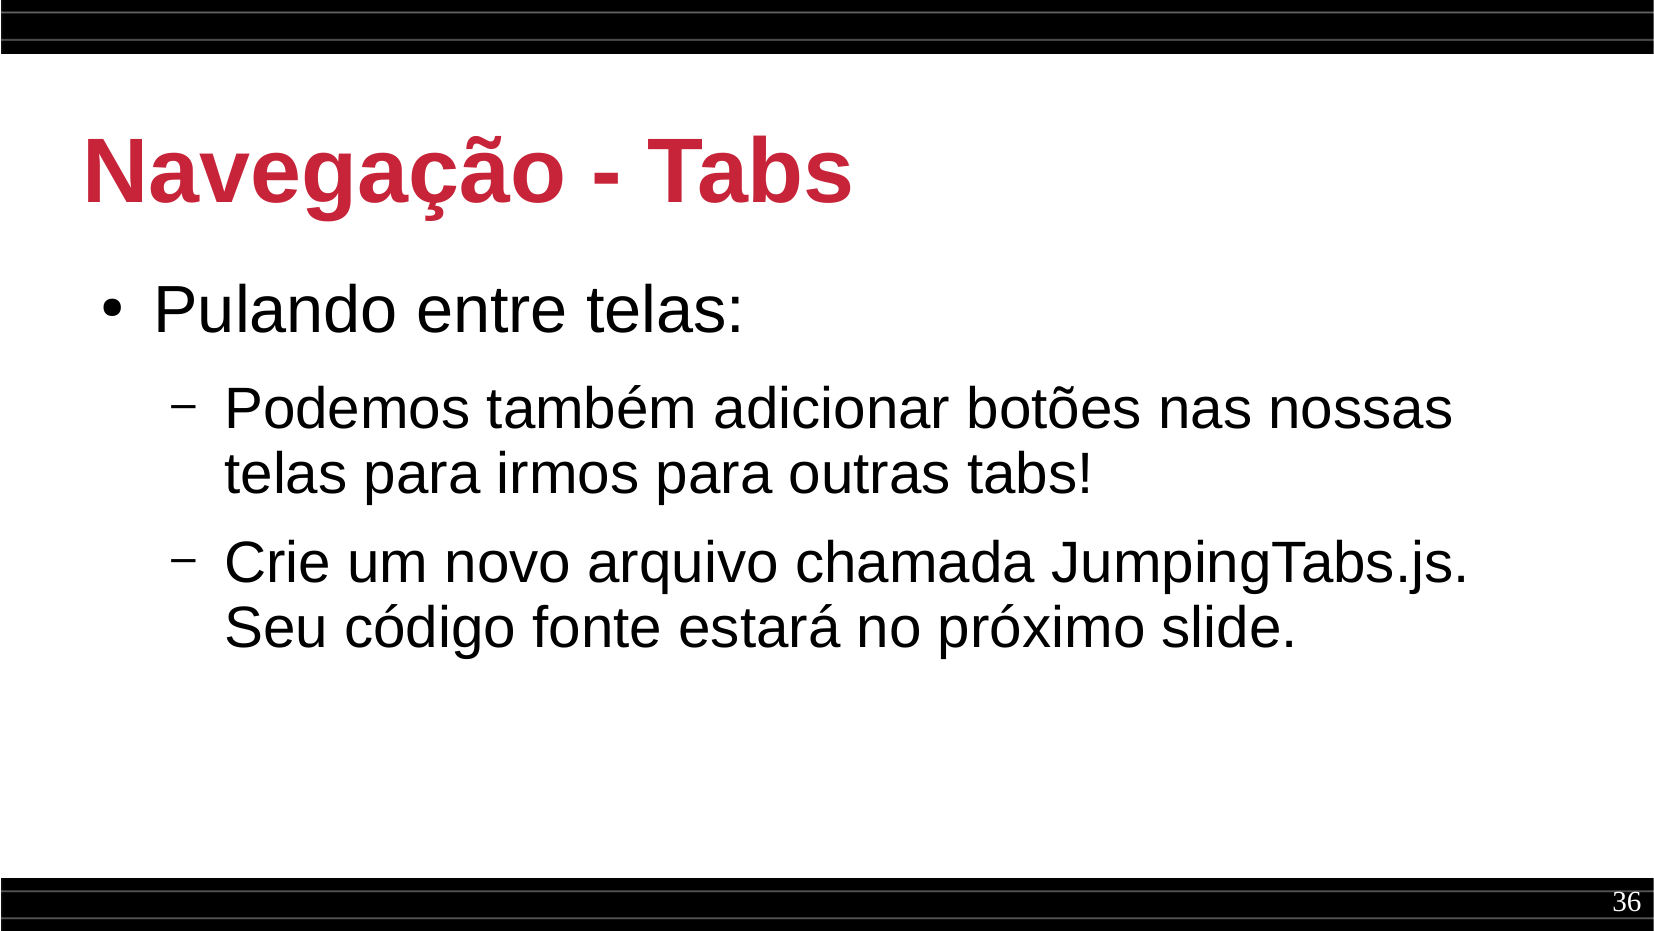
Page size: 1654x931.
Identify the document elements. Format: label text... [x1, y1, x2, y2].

list Pulando entre telas: Podemos também adicionar botões nas nossas telas para irmos para outras tabs! Crie um novo arquivo chamada JumpingTabs.js. Seu código fonte estará no próximo slide. [82, 271, 1571, 758]
picture [1, 0, 1654, 54]
title Navegação - Tabs [82, 92, 1571, 249]
picture [1, 878, 1654, 931]
